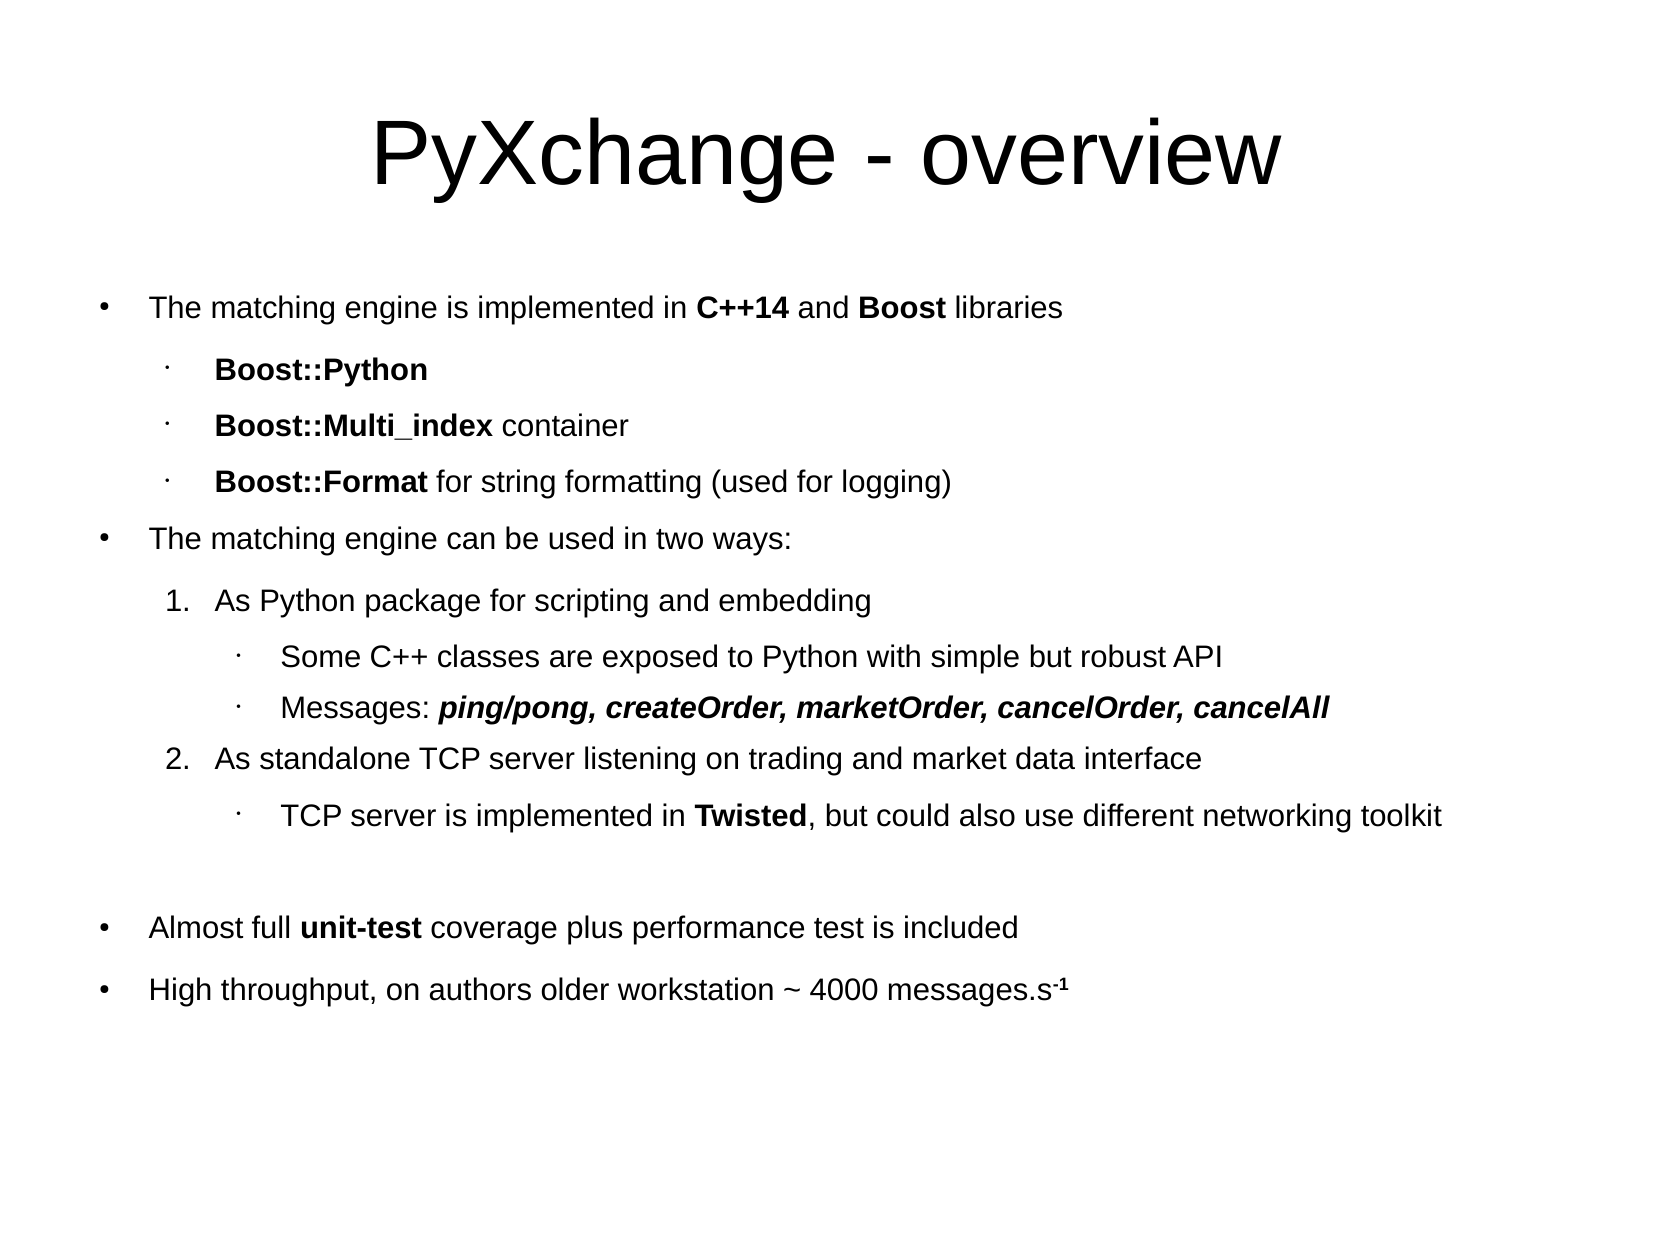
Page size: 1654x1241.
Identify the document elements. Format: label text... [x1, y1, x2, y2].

title PyXchange - overview [82, 49, 1571, 257]
list The matching engine is implemented in C++14 and Boost libraries Boost::Python Boost::Multi_index container Boost::Format for string formatting (used for logging) The matching engine can be used in two ways: As Python package for scripting and embedding Some C++ classes are exposed to Python with simple but robust API Messages: ping/pong, createOrder, marketOrder, cancelOrder, cancelAll As standalone TCP server listening on trading and market data interface TCP server is implemented in Twisted, but could also use different networking toolkit Almost full unit-test coverage plus performance test is included High throughput, on authors older workstation ~ 4000 messages.s-1 [82, 290, 1571, 1010]
